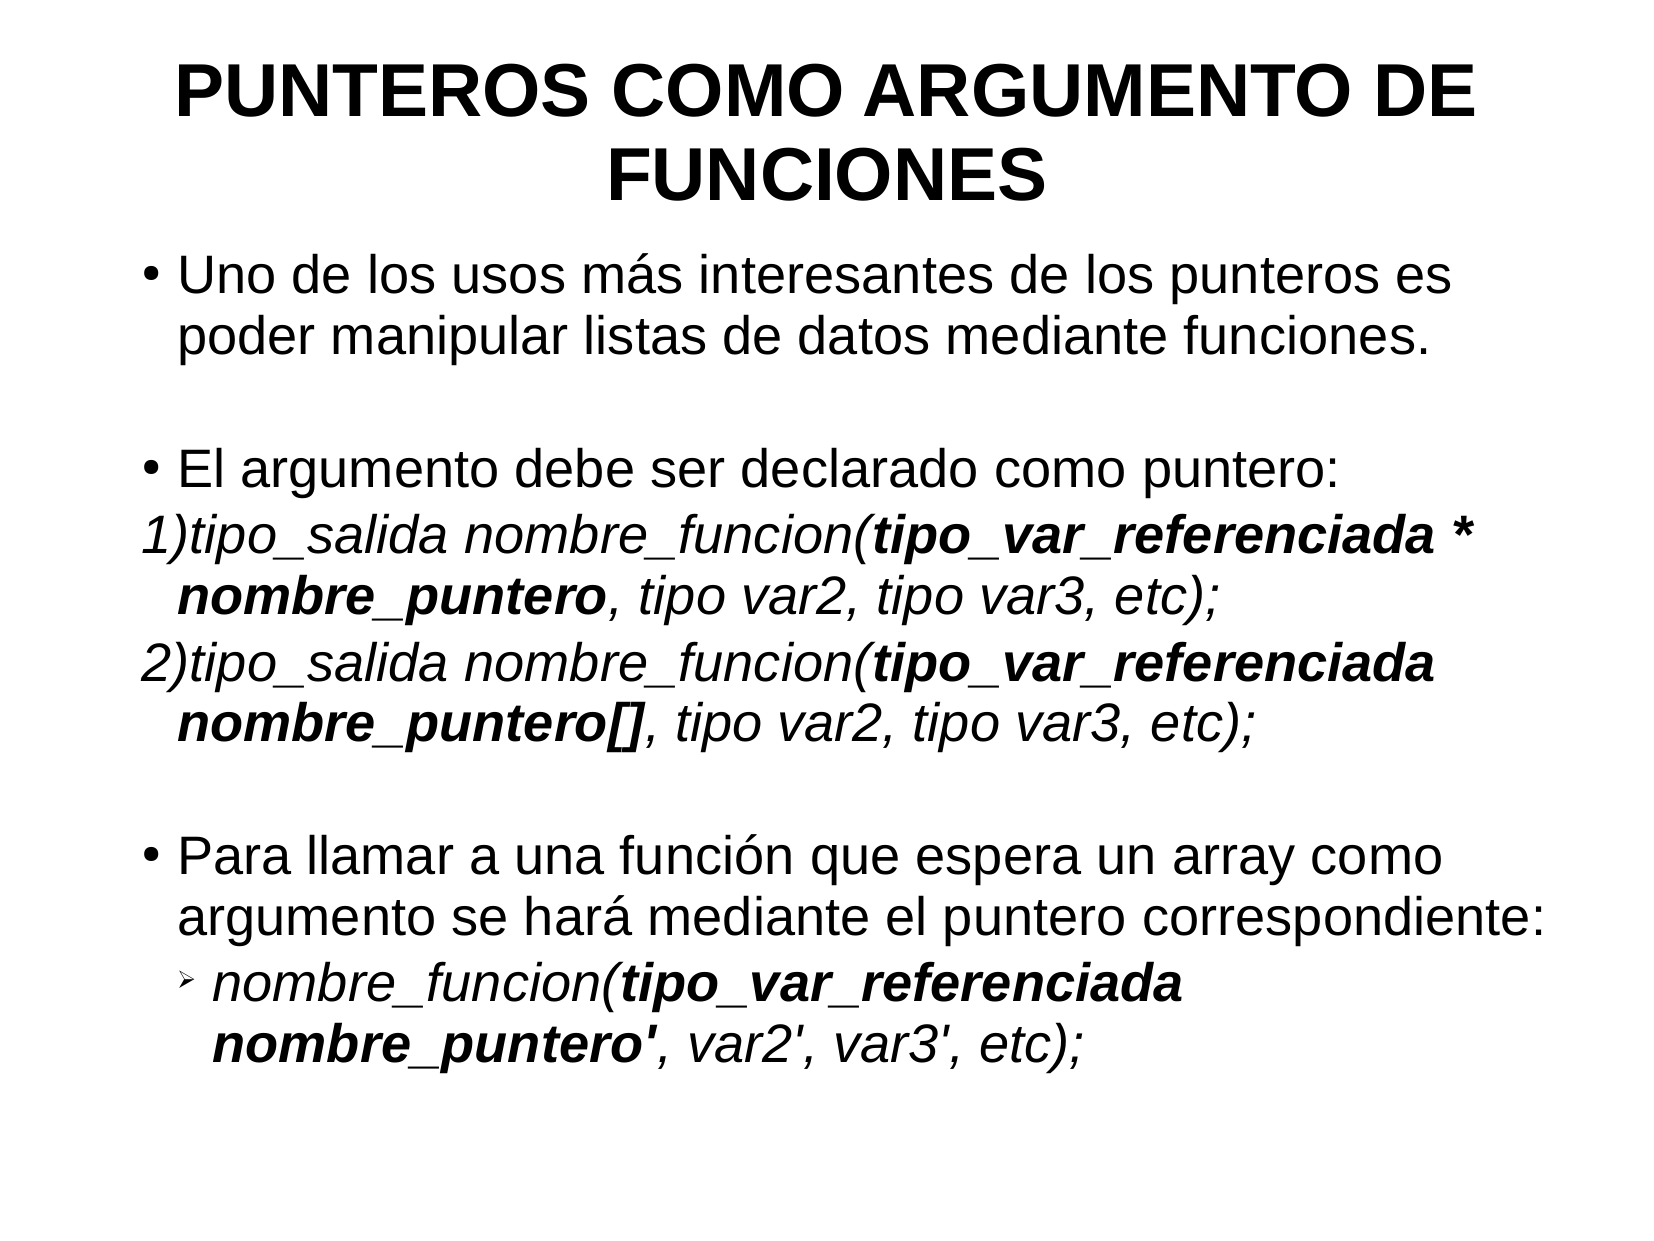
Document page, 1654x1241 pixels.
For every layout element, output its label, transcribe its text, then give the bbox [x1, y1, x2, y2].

title PUNTEROS COMO ARGUMENTO DE FUNCIONES [82, 29, 1571, 237]
text_box Uno de los usos más interesantes de los punteros es poder manipular listas de datos mediante funciones. El argumento debe ser declarado como puntero: tipo_salida nombre_funcion(tipo_var_referenciada * nombre_puntero, tipo var2, tipo var3, etc); tipo_salida nombre_funcion(tipo_var_referenciada nombre_puntero[], tipo var2, tipo var3, etc); Para llamar a una función que espera un array como argumento se hará mediante el puntero correspondiente: nombre_funcion(tipo_var_referenciada nombre_puntero', var2', var3', etc); [141, 244, 1560, 1153]
